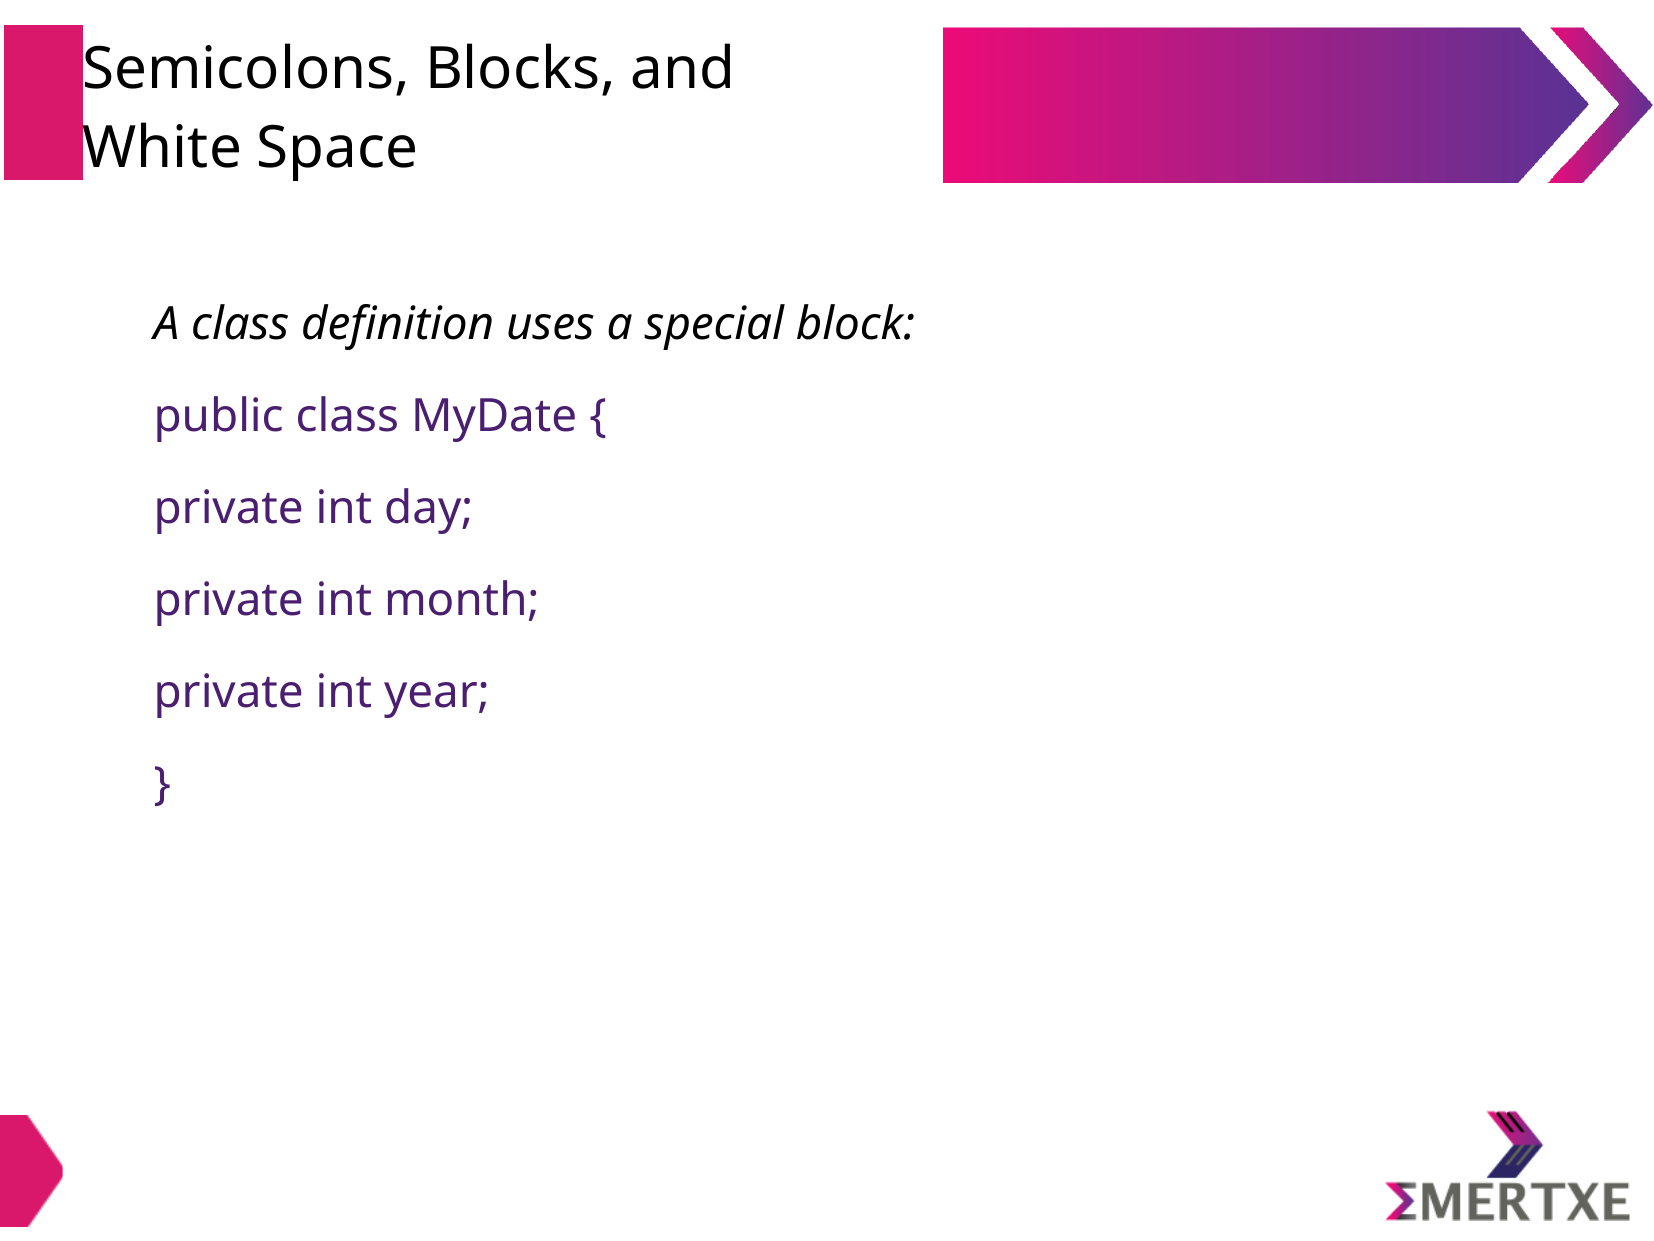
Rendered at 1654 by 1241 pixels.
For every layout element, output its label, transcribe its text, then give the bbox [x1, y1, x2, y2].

title Semicolons, Blocks, and White Space [82, 2, 1571, 210]
picture [1571, 27, 1653, 183]
picture [1385, 1107, 1631, 1221]
list A class definition uses a special block: public class MyDate { private int day; private int month; private int year; } [82, 290, 1571, 1010]
